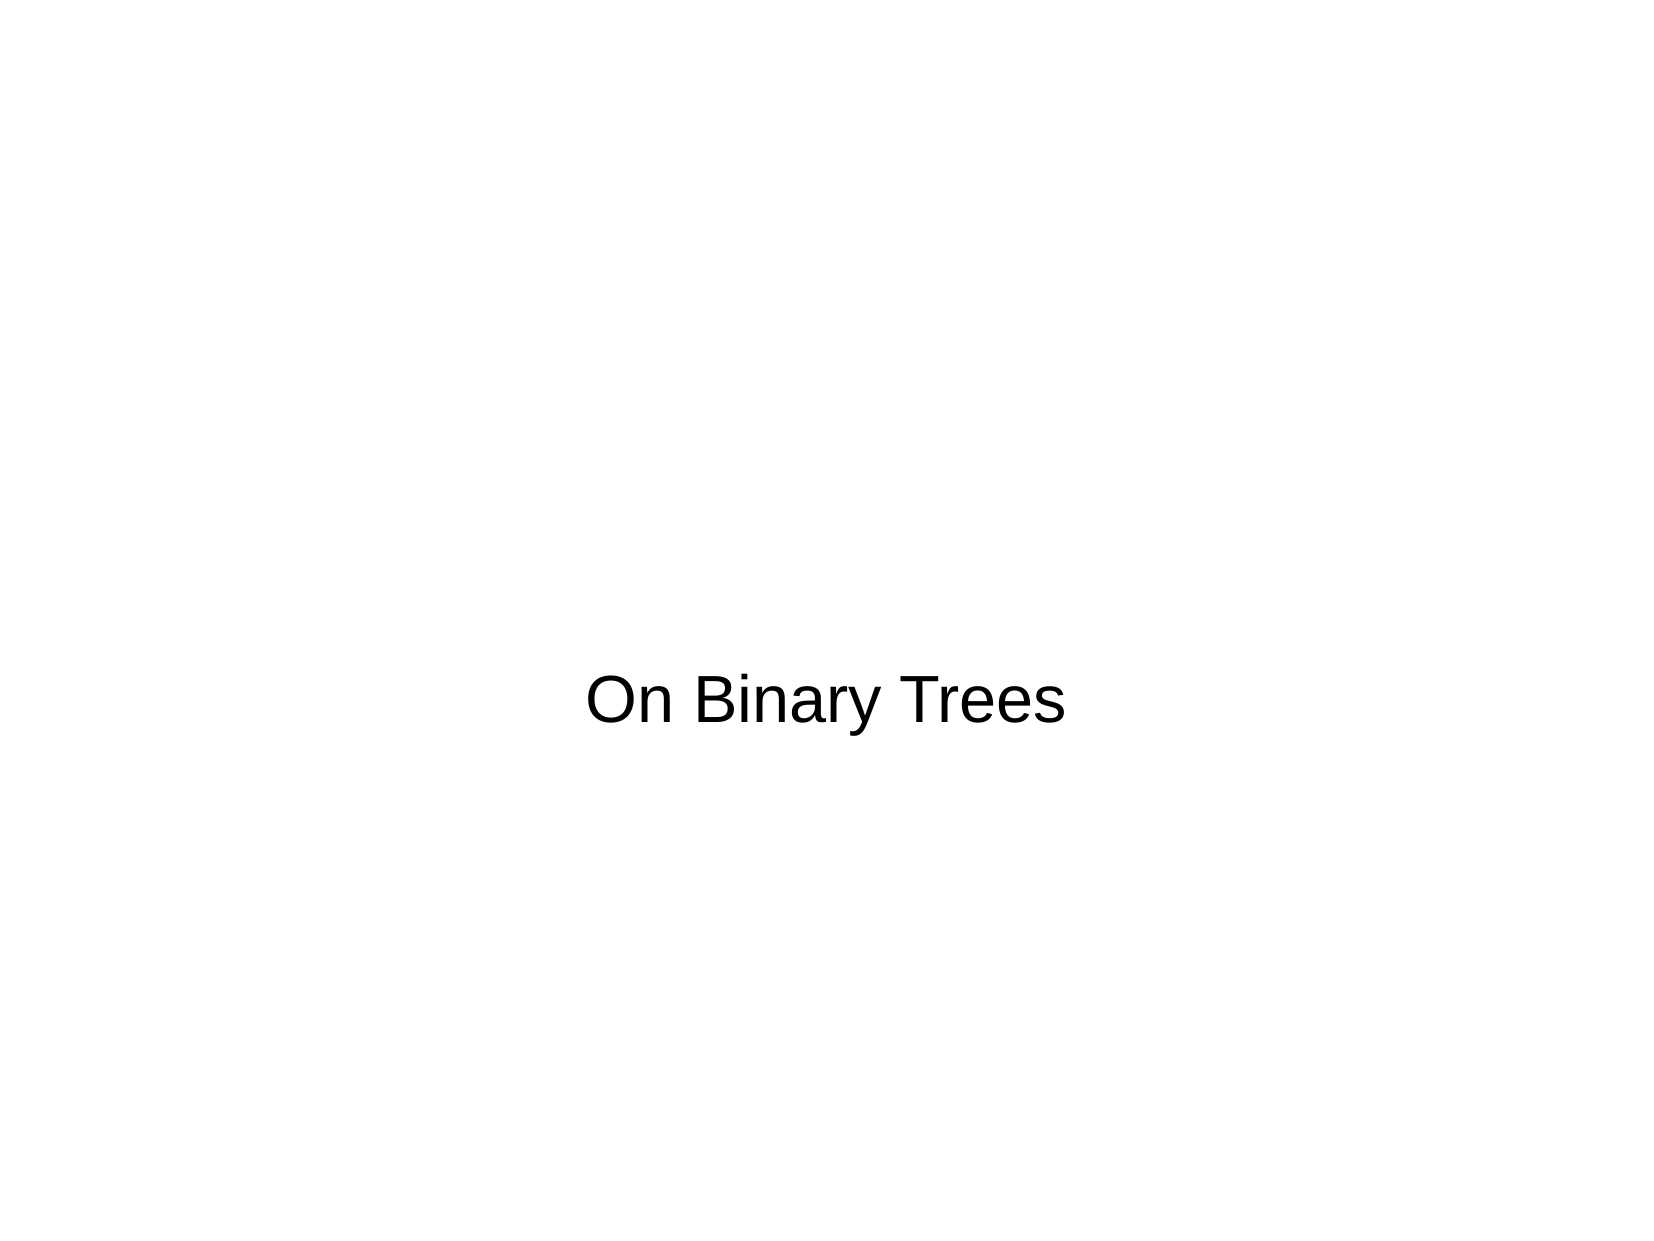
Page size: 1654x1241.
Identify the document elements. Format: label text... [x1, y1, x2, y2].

subtitle On Binary Trees [82, 290, 1571, 1109]
